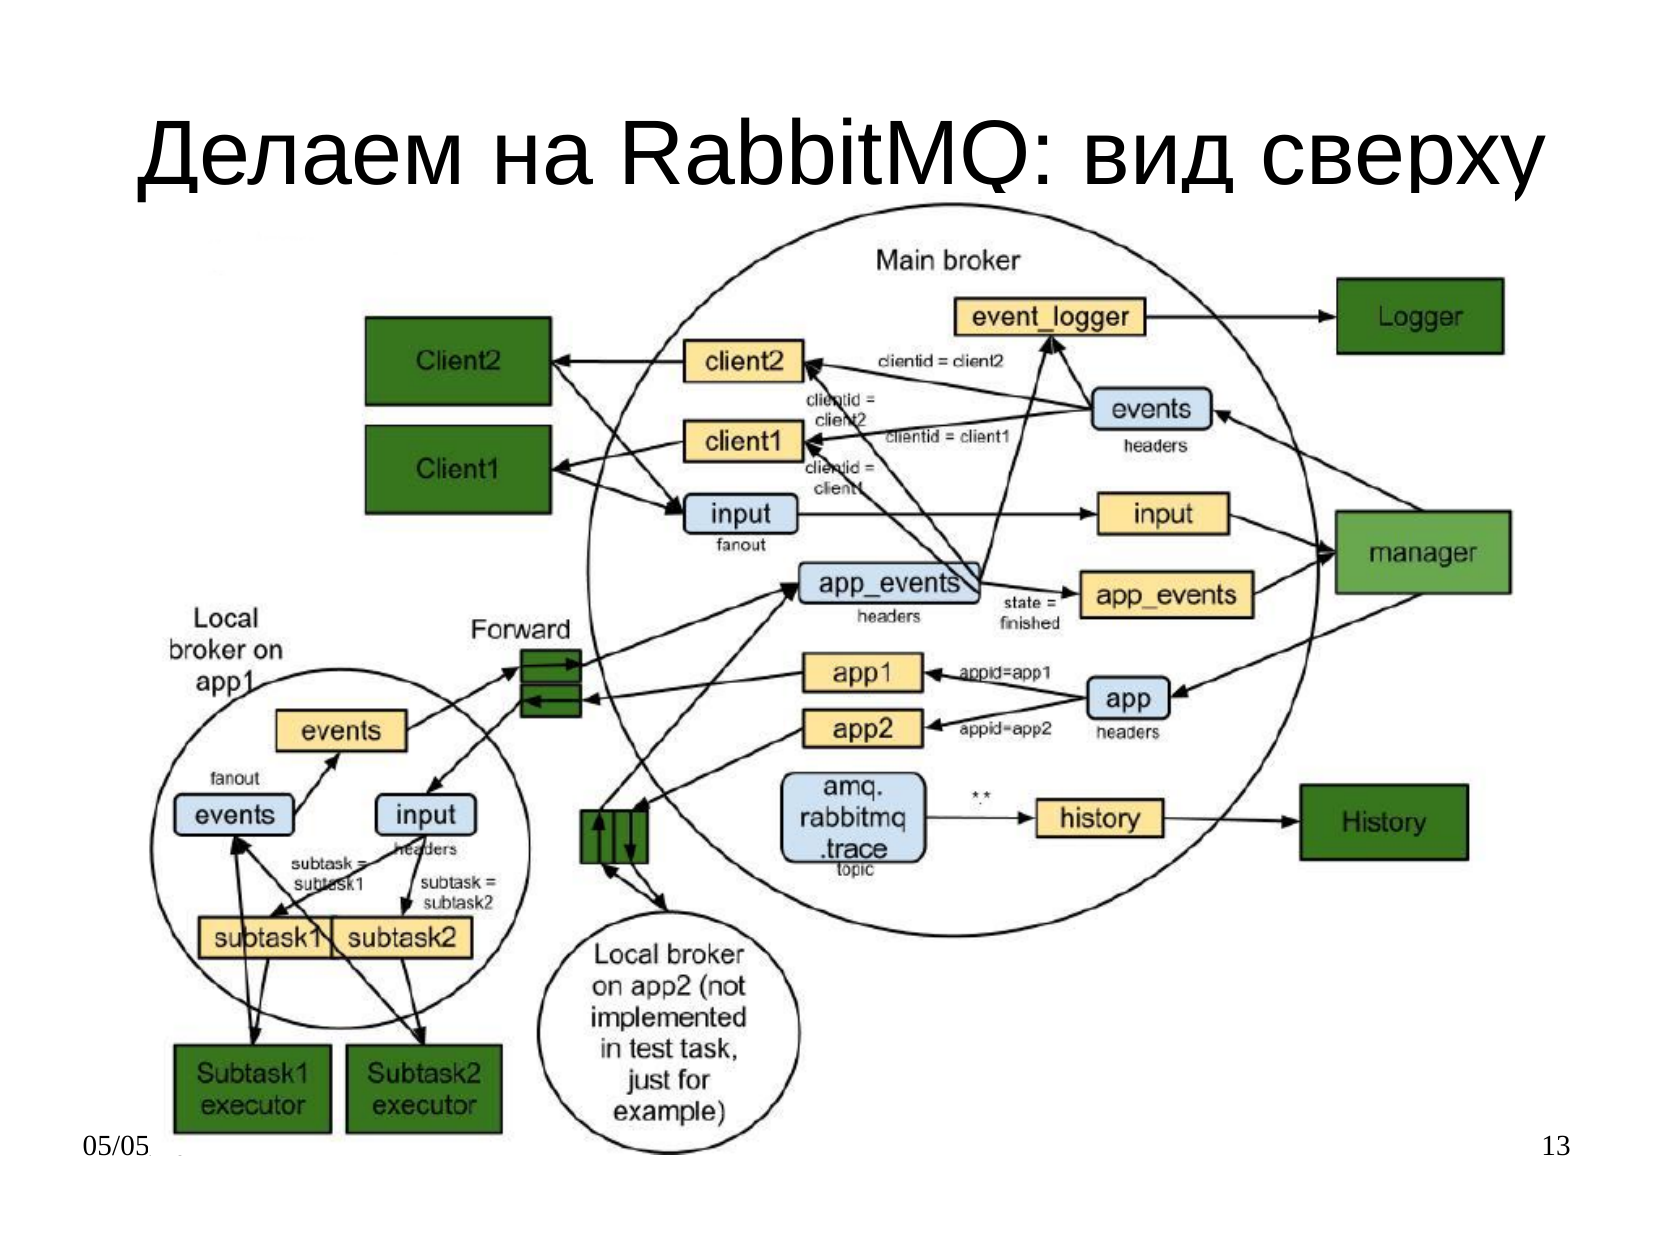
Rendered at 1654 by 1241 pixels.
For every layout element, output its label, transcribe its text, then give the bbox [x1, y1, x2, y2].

title Делаем на RabbitMQ: вид сверху [82, 49, 1571, 257]
picture [148, 193, 1516, 1156]
